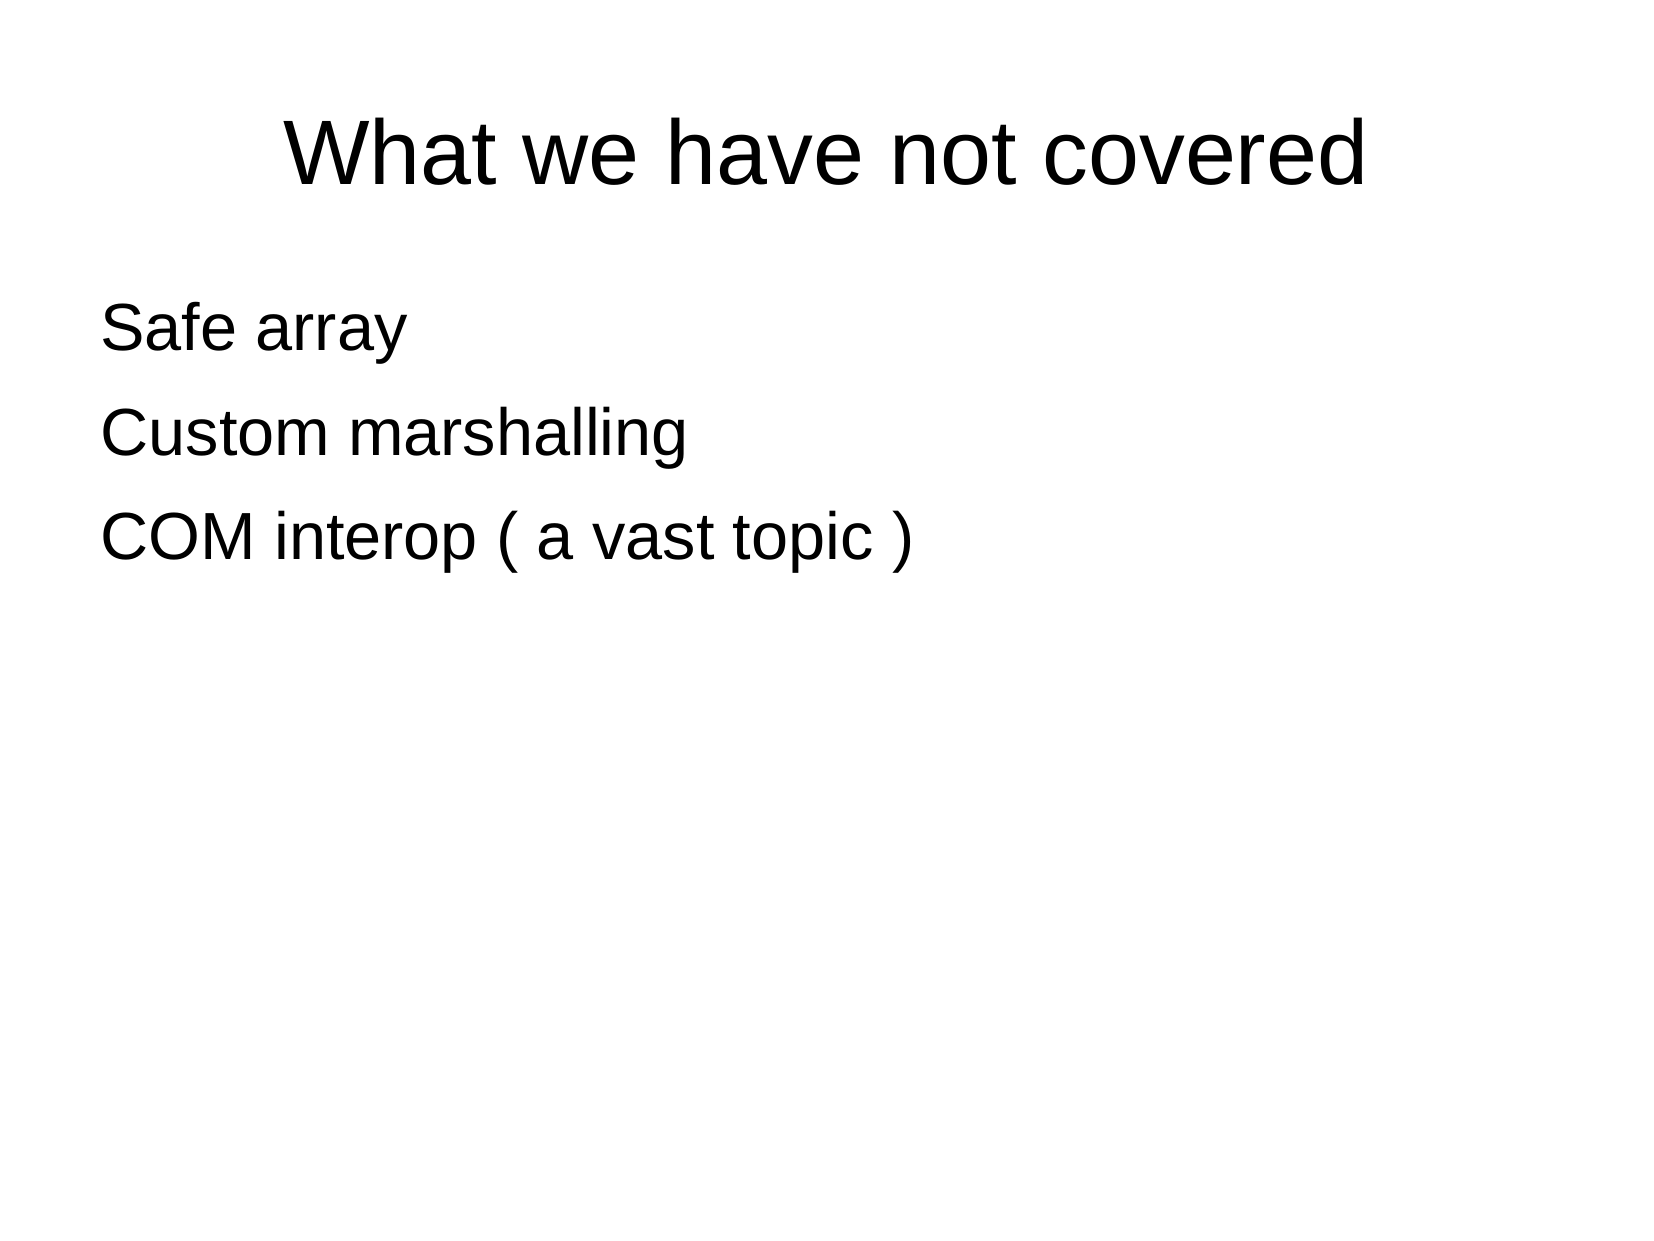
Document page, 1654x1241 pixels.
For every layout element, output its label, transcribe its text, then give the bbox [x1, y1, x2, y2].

list Safe array Custom marshalling COM interop ( a vast topic ) [82, 290, 1571, 1094]
title What we have not covered [82, 56, 1571, 250]
